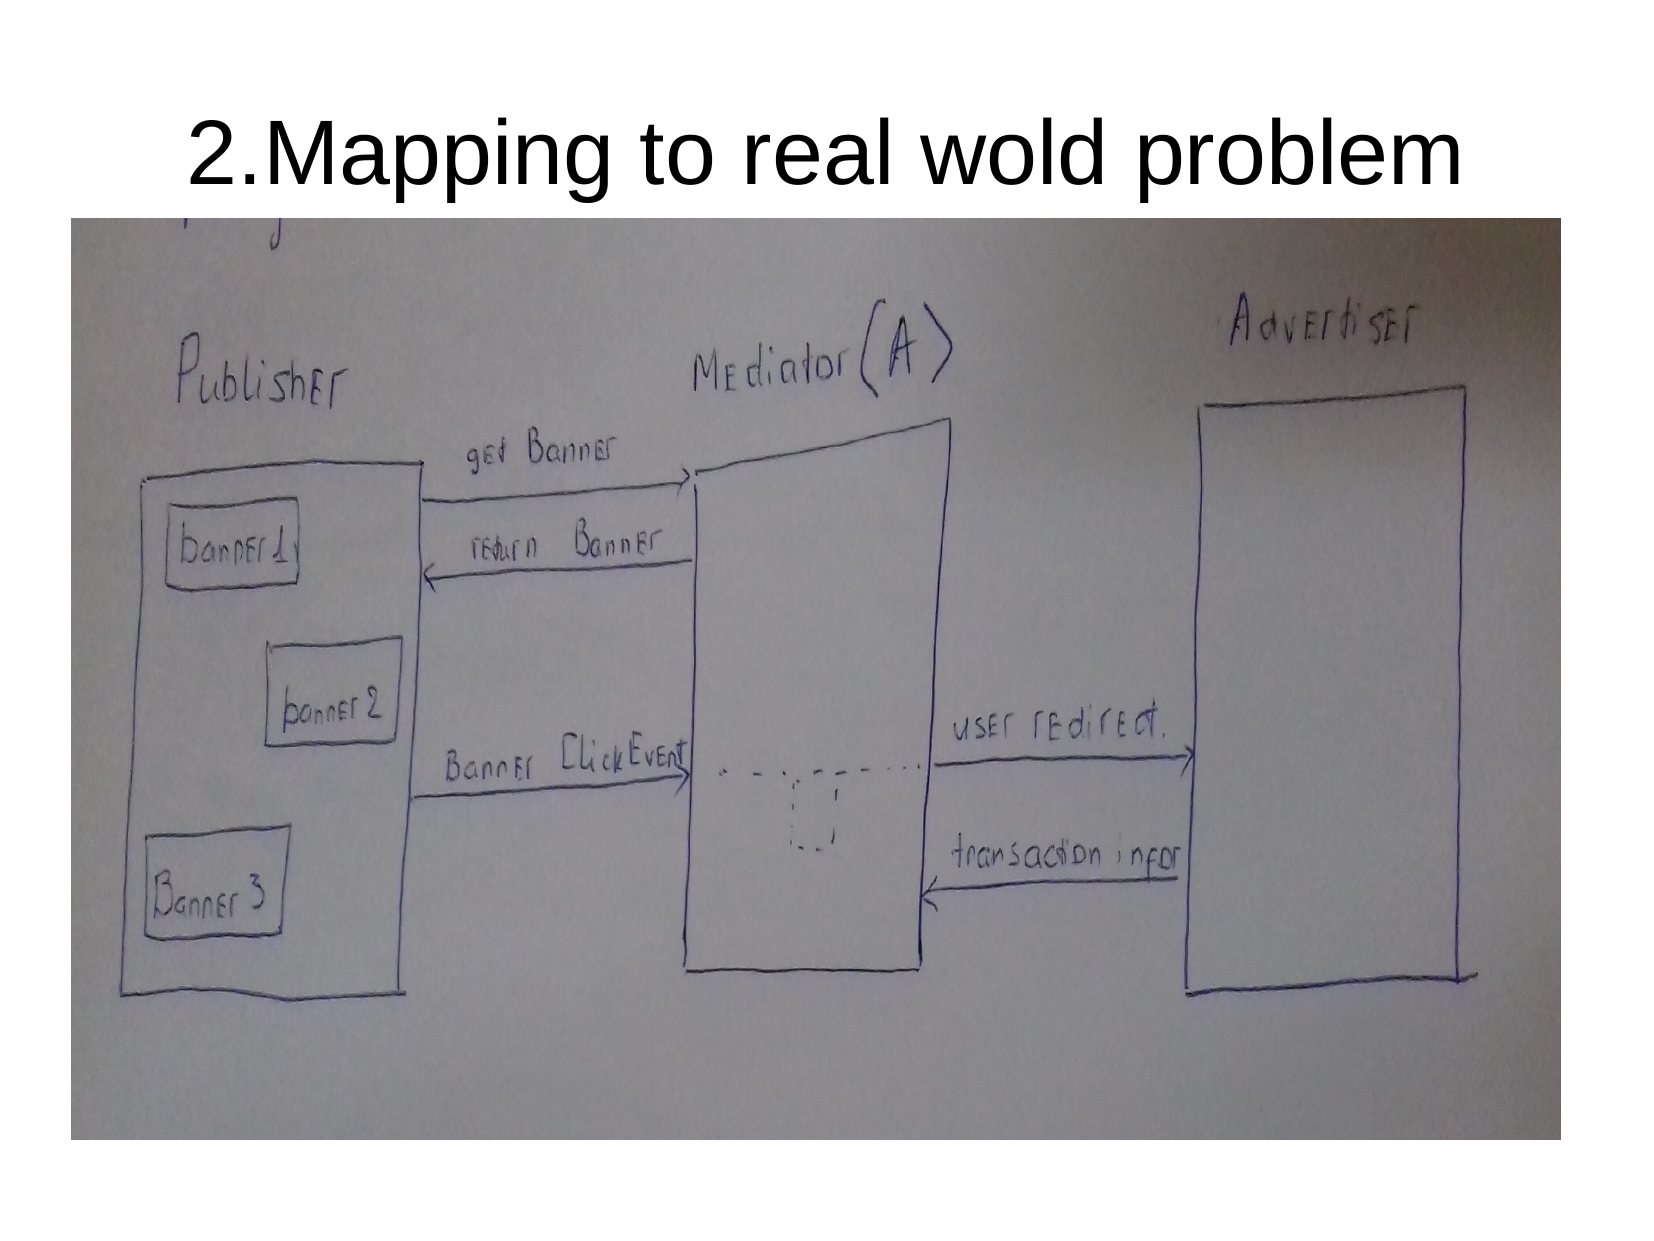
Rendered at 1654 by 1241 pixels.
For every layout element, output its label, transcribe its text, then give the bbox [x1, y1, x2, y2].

title 2.Mapping to real wold problem [82, 49, 1571, 257]
picture [71, 218, 1561, 1141]
